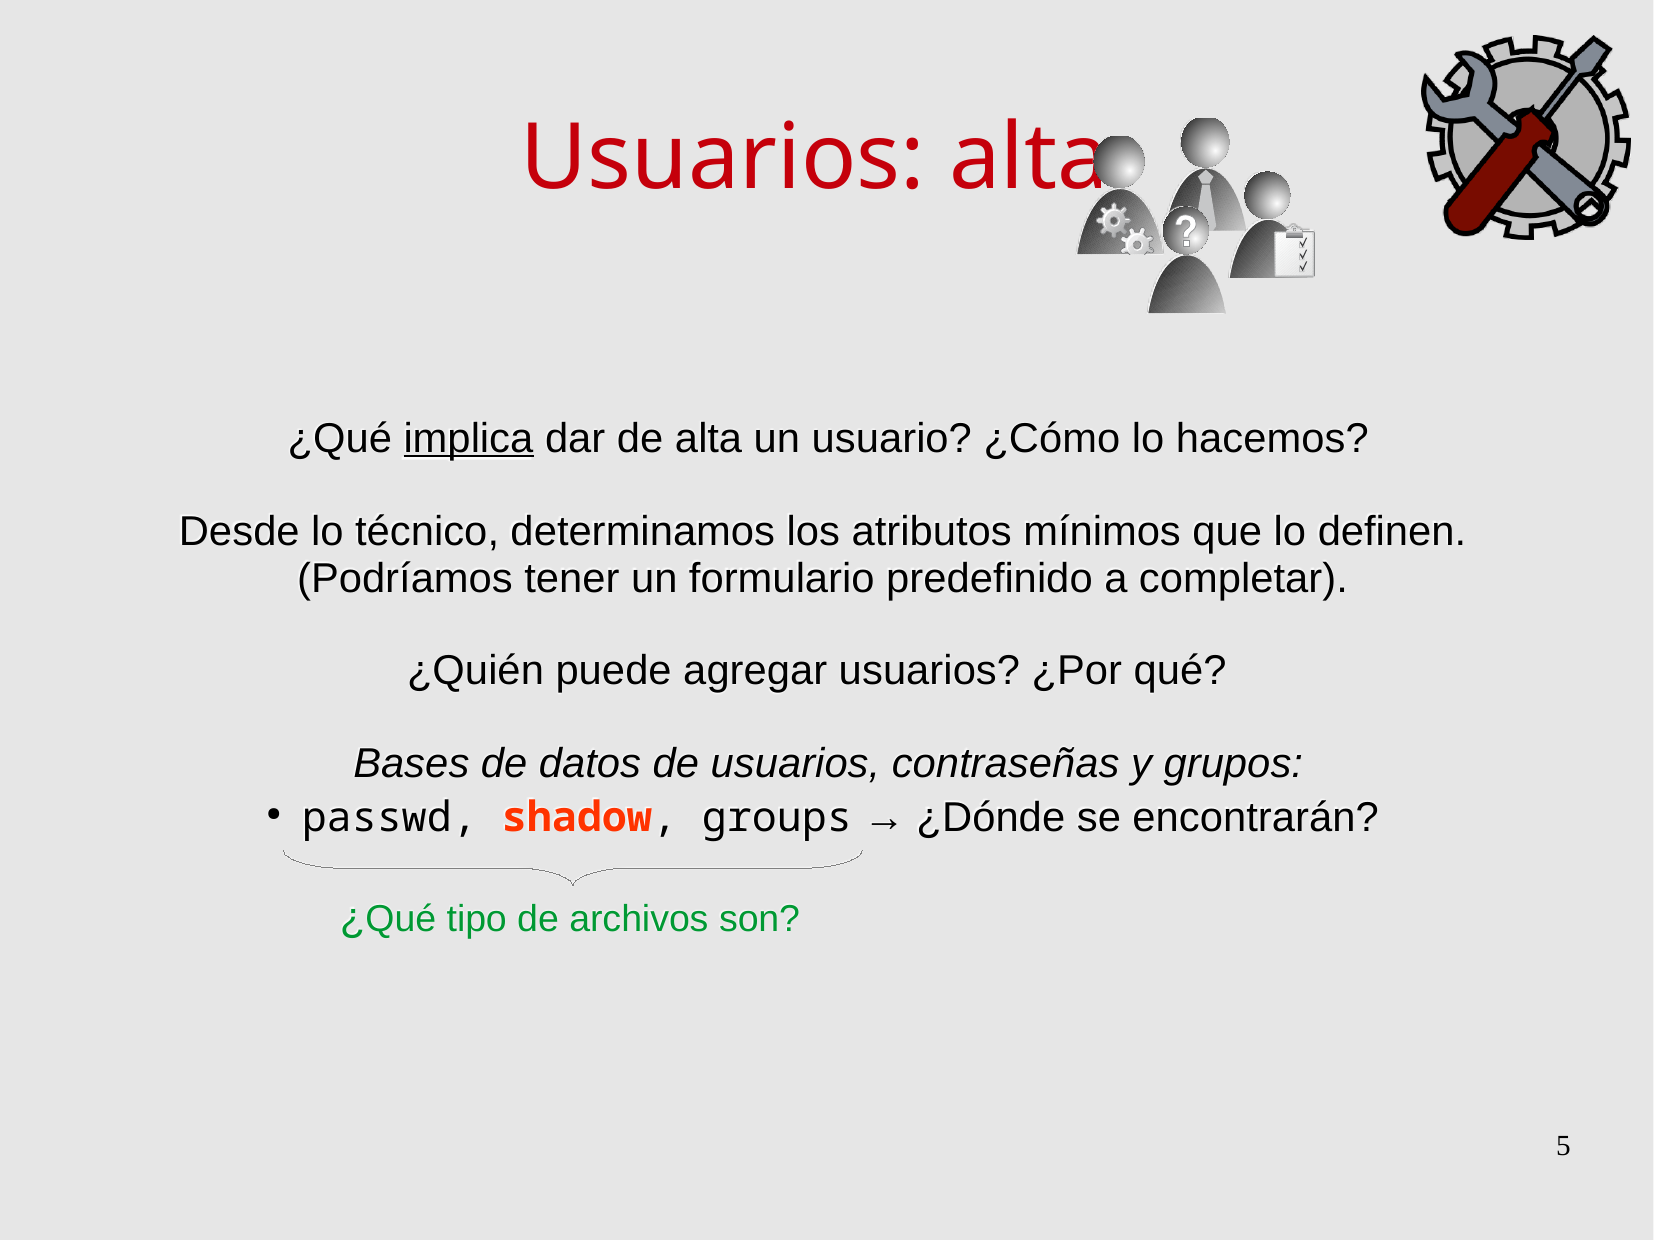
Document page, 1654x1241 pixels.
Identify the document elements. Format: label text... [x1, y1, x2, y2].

picture [1060, 118, 1323, 314]
text_box ¿Qué tipo de archivos son? [325, 885, 815, 948]
title Usuarios: alta [70, 49, 1560, 257]
text_box ¿Qué implica dar de alta un usuario? ¿Cómo lo hacemos? Desde lo técnico, determinamos los atributos mínimos que lo definen. (Podríamos tener un formulario predefinido a completar). ¿Quién puede agregar usuarios? ¿Por qué? Bases de datos de usuarios, contraseñas y grupos: passwd, shadow, groups → ¿Dónde se encontrarán? [163, 407, 1493, 885]
picture [1421, 35, 1631, 240]
